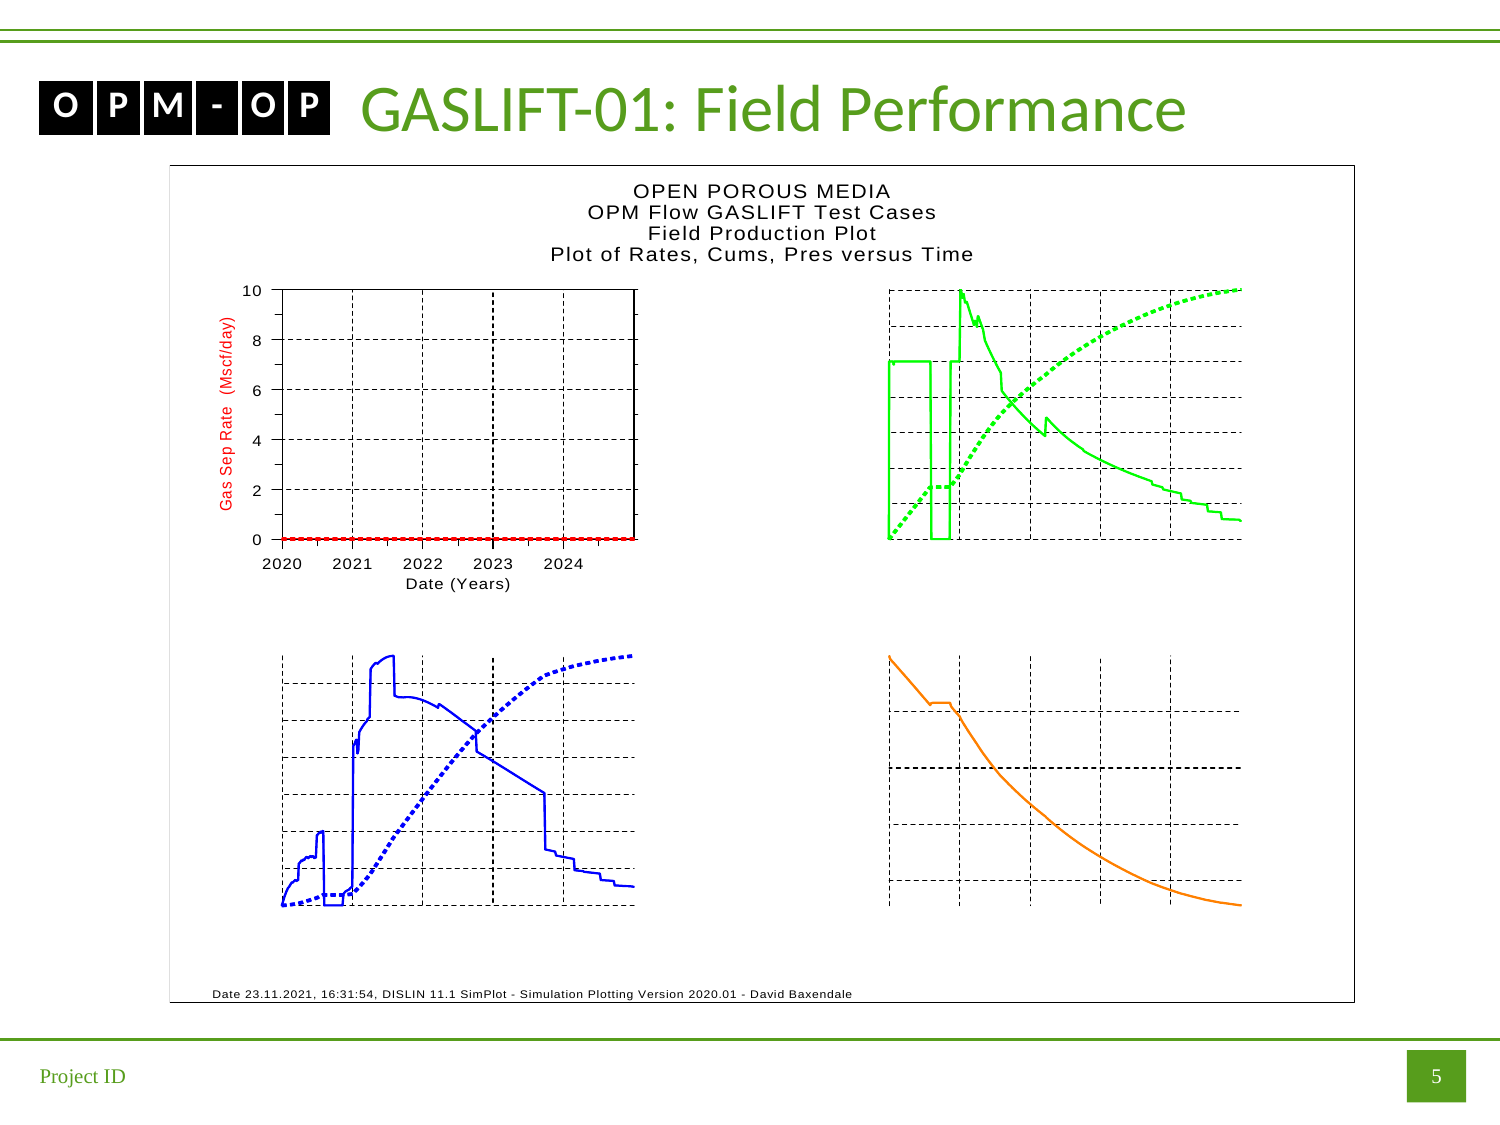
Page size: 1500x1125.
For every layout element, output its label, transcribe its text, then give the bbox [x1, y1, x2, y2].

title GASLIFT-01: Field Performance [360, 77, 1425, 153]
picture [169, 165, 1356, 1004]
